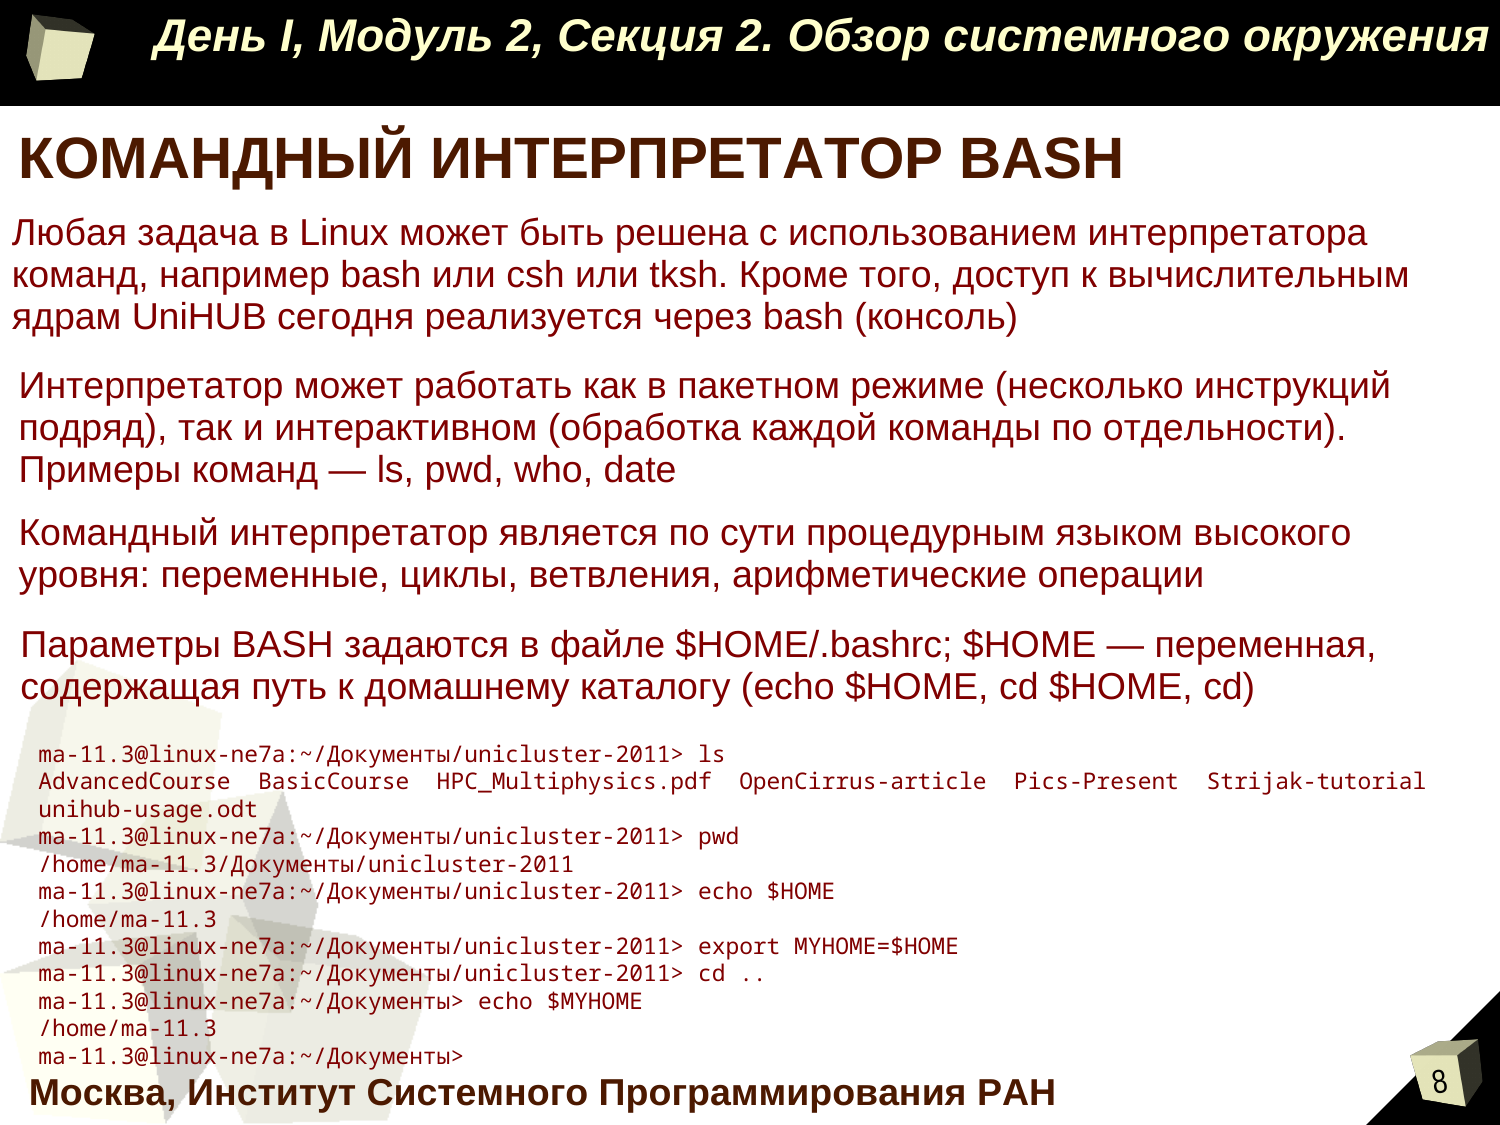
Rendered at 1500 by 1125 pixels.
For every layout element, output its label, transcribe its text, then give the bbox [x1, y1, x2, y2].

picture [130, 1096, 138, 1102]
text_box ma-11.3@linux-ne7a:~/Документы/unicluster-2011> ls AdvancedCourse BasicCourse HPC_Multiphysics.pdf OpenCirrus-article Pics-Present Strijak-tutorial unihub-usage.odt ma-11.3@linux-ne7a:~/Документы/unicluster-2011> pwd /home/ma-11.3/Документы/unicluster-2011 ma-11.3@linux-ne7a:~/Документы/unicluster-2011> echo $HOME /home/ma-11.3 ma-11.3@linux-ne7a:~/Документы/unicluster-2011> export MYHOME=$HOME ma-11.3@linux-ne7a:~/Документы/unicluster-2011> cd .. ma-11.3@linux-ne7a:~/Документы> echo $MYHOME /home/ma-11.3 ma-11.3@linux-ne7a:~/Документы> [23, 731, 1500, 1093]
picture [0, 659, 433, 1125]
text_box Интерпретатор может работать как в пакетном режиме (несколько инструкций подряд), так и интерактивном (обработка каждой команды по отдельности). Примеры команд — ls, pwd, who, date [18, 364, 1477, 491]
text_box Параметры BASH задаются в файле $HOME/.bashrc; $HOME — переменная, содержащая путь к домашнему каталогу (echo $HOME, cd $HOME, cd) [20, 623, 1441, 708]
picture [151, 1096, 158, 1102]
text_box Любая задача в Linux может быть решена с использованием интерпретатора команд, например bash или csh или tksh. Кроме того, доступ к вычислительным ядрам UniHUB сегодня реализуется через bash (консоль) [11, 211, 1489, 338]
picture [66, 1093, 75, 1102]
text_box КОМАНДНЫЙ ИНТЕРПРЕТАТОР BASH [4, 112, 1500, 198]
picture [423, 1093, 433, 1102]
text_box Командный интерпретатор является по сути процедурным языком высокого уровня: переменные, циклы, ветвления, арифметические операции [18, 511, 1477, 596]
